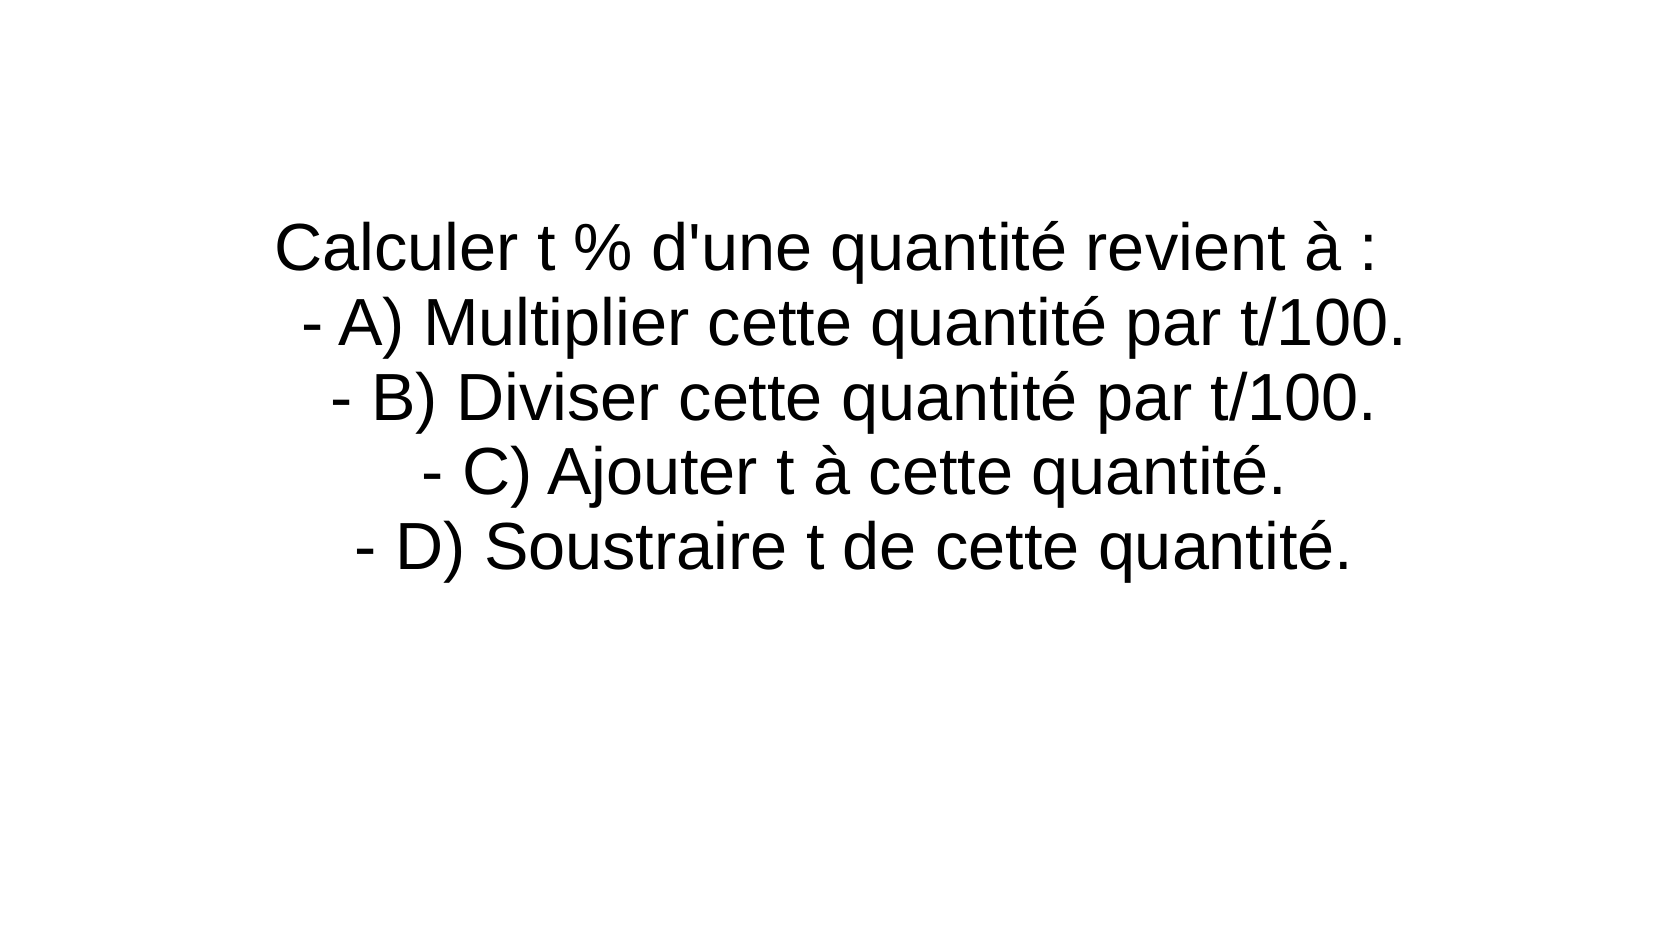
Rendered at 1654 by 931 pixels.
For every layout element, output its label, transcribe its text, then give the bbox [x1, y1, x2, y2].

subtitle Calculer t % d'une quantité revient à : - A) Multiplier cette quantité par t/100. - B) Diviser cette quantité par t/100. - C) Ajouter t à cette quantité. - D) Soustraire t de cette quantité. [82, 37, 1571, 757]
